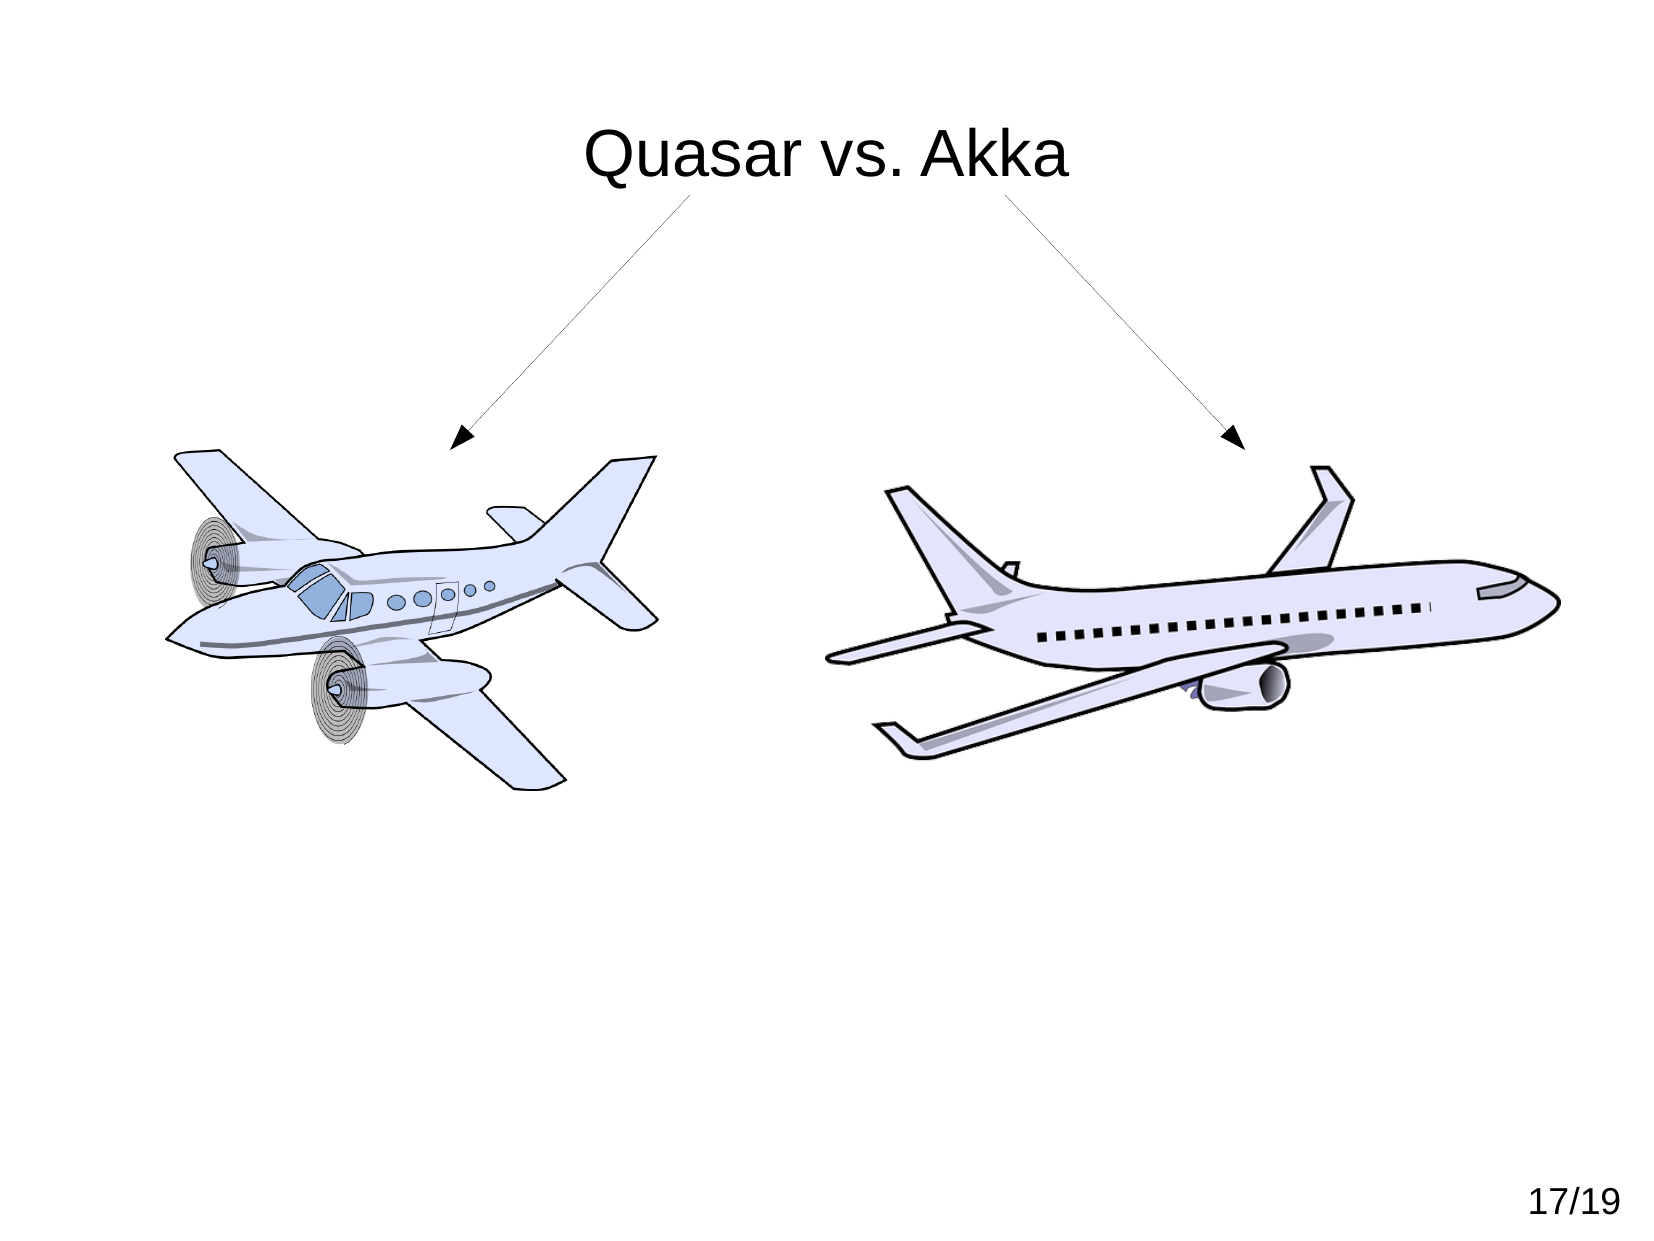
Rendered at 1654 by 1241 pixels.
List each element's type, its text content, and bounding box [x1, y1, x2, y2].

picture [825, 429, 1561, 797]
title Quasar vs. Akka [82, 49, 1571, 257]
picture [165, 449, 659, 791]
